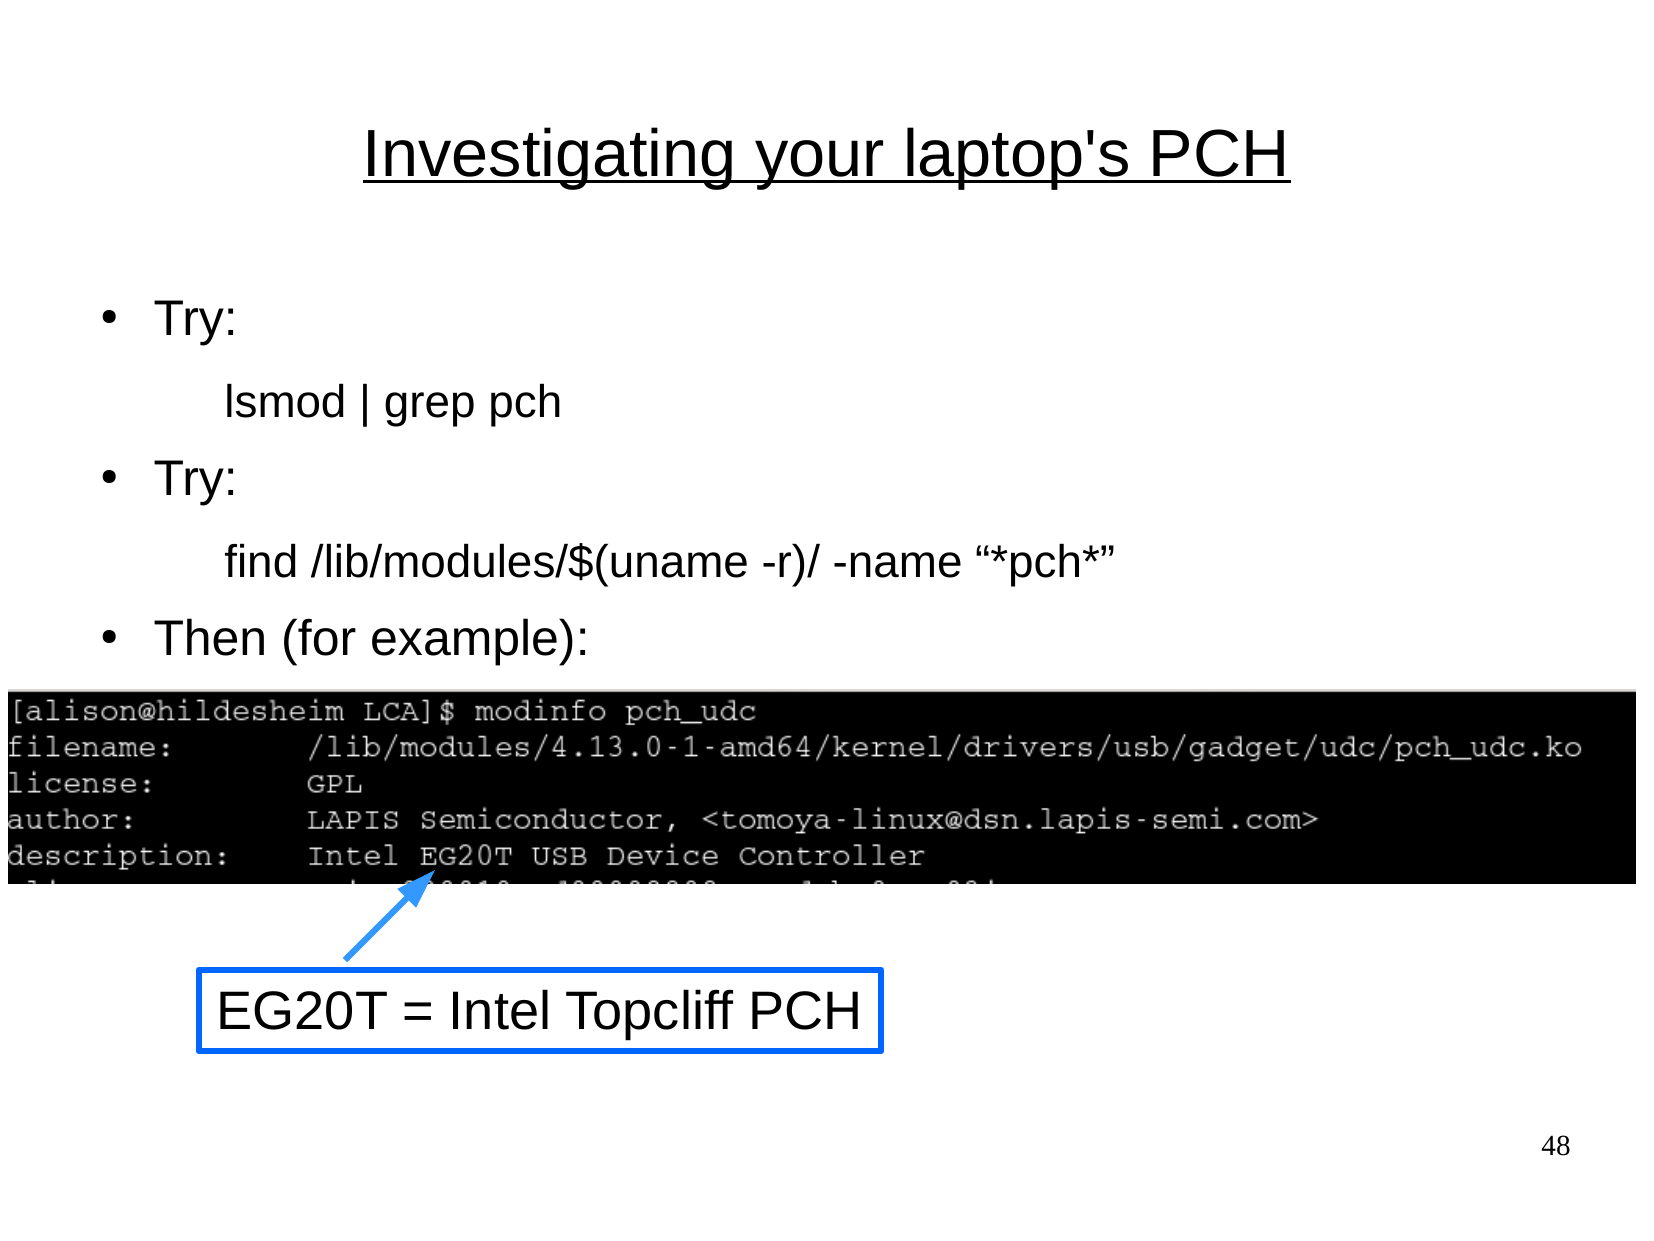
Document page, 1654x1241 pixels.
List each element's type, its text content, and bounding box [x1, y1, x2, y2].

text_box EG20T = Intel Topcliff PCH [198, 969, 882, 1042]
picture [8, 689, 1636, 884]
list Try: lsmod | grep pch Try: find /lib/modules/$(uname -r)/ -name “*pch*” Then (for example): [82, 290, 1571, 676]
title Investigating your laptop's PCH [82, 49, 1571, 257]
